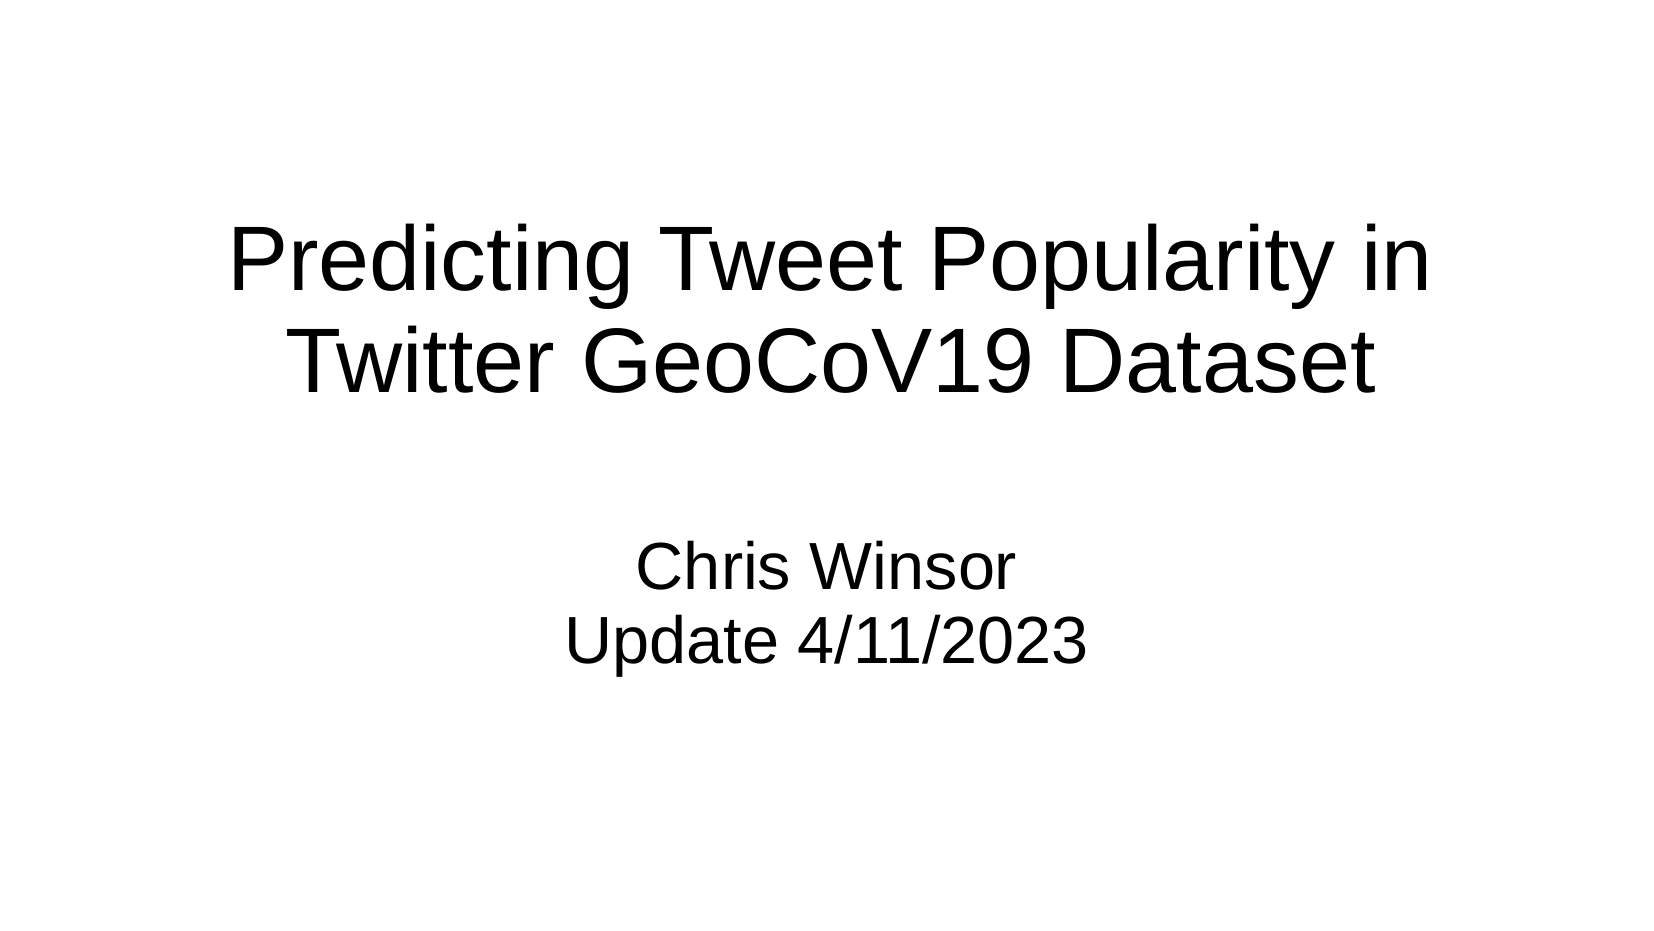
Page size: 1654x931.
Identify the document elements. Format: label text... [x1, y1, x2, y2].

title Predicting Tweet Popularity in Twitter GeoCoV19 Dataset [86, 207, 1576, 413]
subtitle Chris Winsor Update 4/11/2023 [82, 450, 1571, 758]
